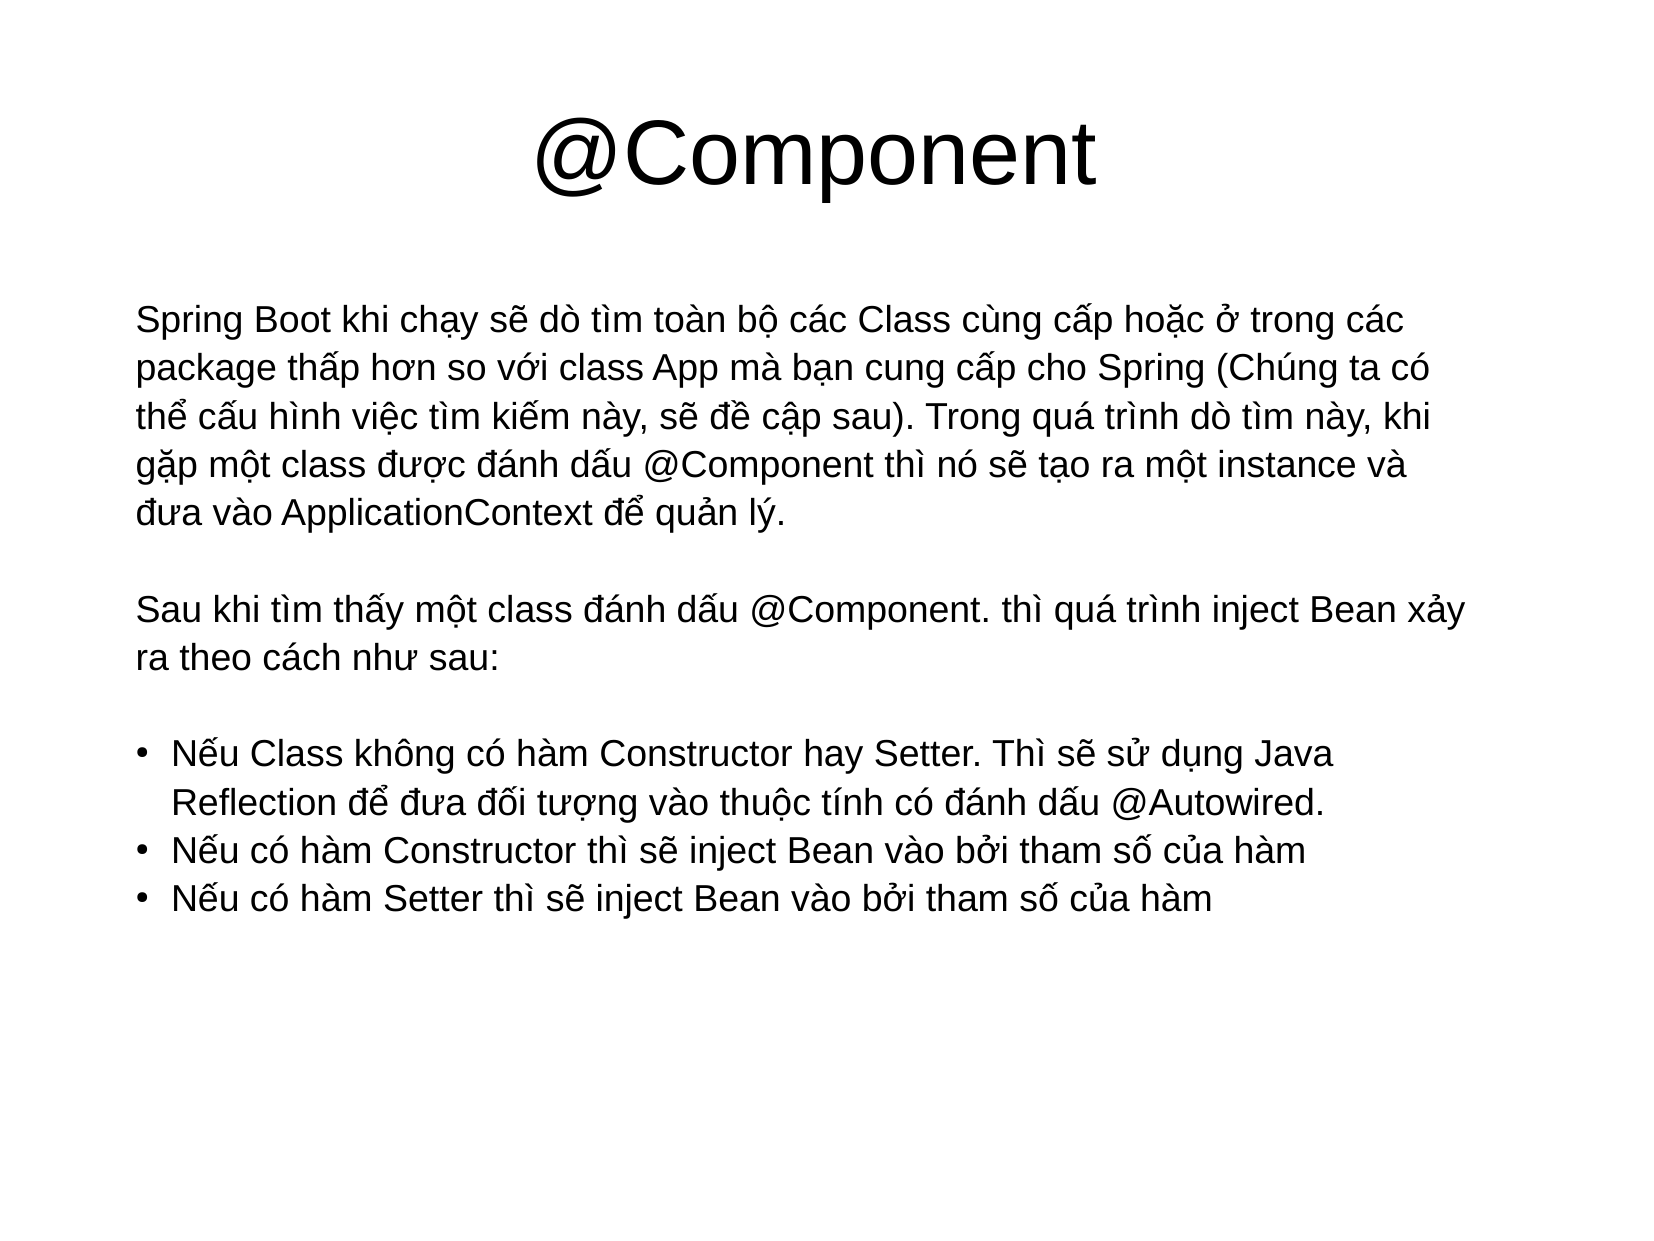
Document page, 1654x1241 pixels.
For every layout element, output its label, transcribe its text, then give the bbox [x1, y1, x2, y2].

title @Component [82, 49, 1571, 257]
text_box Spring Boot khi chạy sẽ dò tìm toàn bộ các Class cùng cấp hoặc ở trong các package thấp hơn so với class App mà bạn cung cấp cho Spring (Chúng ta có thể cấu hình việc tìm kiếm này, sẽ đề cập sau). Trong quá trình dò tìm này, khi gặp một class được đánh dấu @Component thì nó sẽ tạo ra một instance và đưa vào ApplicationContext để quản lý. Sau khi tìm thấy một class đánh dấu @Component. thì quá trình inject Bean xảy ra theo cách như sau: Nếu Class không có hàm Constructor hay Setter. Thì sẽ sử dụng Java Reflection để đưa đối tượng vào thuộc tính có đánh dấu @Autowired. Nếu có hàm Constructor thì sẽ inject Bean vào bởi tham số của hàm Nếu có hàm Setter thì sẽ inject Bean vào bởi tham số của hàm [120, 285, 1486, 922]
